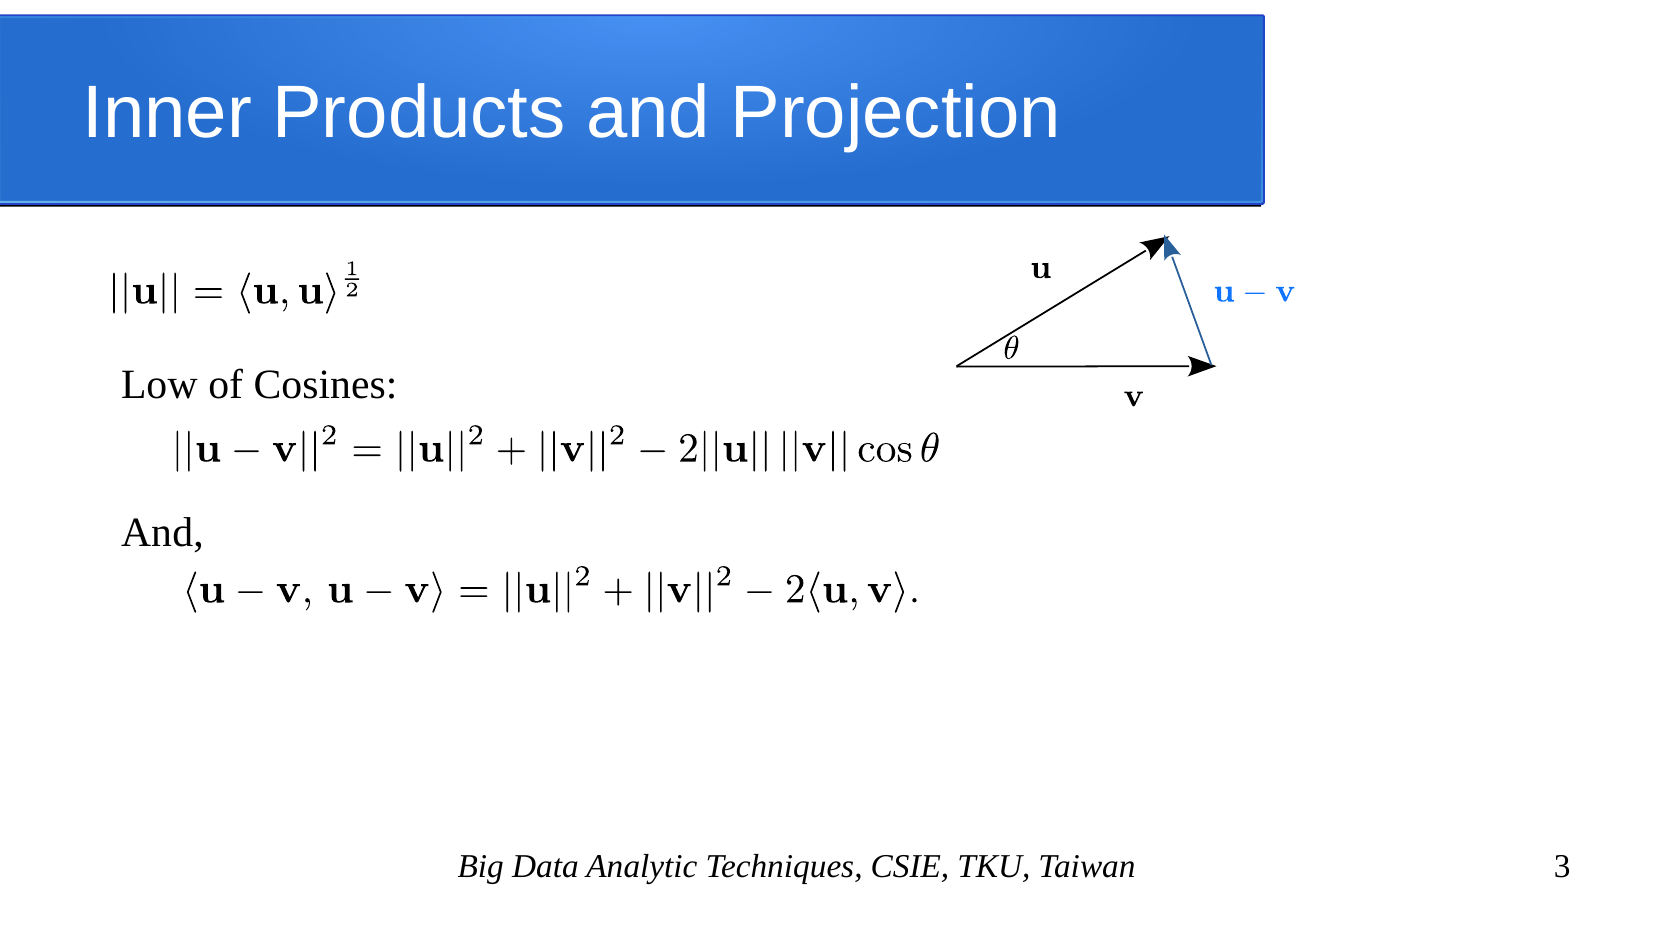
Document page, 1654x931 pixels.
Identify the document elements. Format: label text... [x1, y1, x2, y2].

title Inner Products and Projection [82, 35, 1235, 189]
text_box Low of Cosines: [106, 354, 485, 416]
picture [1028, 261, 1052, 280]
picture [171, 425, 939, 472]
text_box And, [106, 501, 485, 564]
picture [1123, 391, 1143, 407]
picture [182, 566, 917, 613]
picture [106, 259, 361, 316]
picture [1212, 285, 1296, 303]
picture [1003, 335, 1019, 360]
